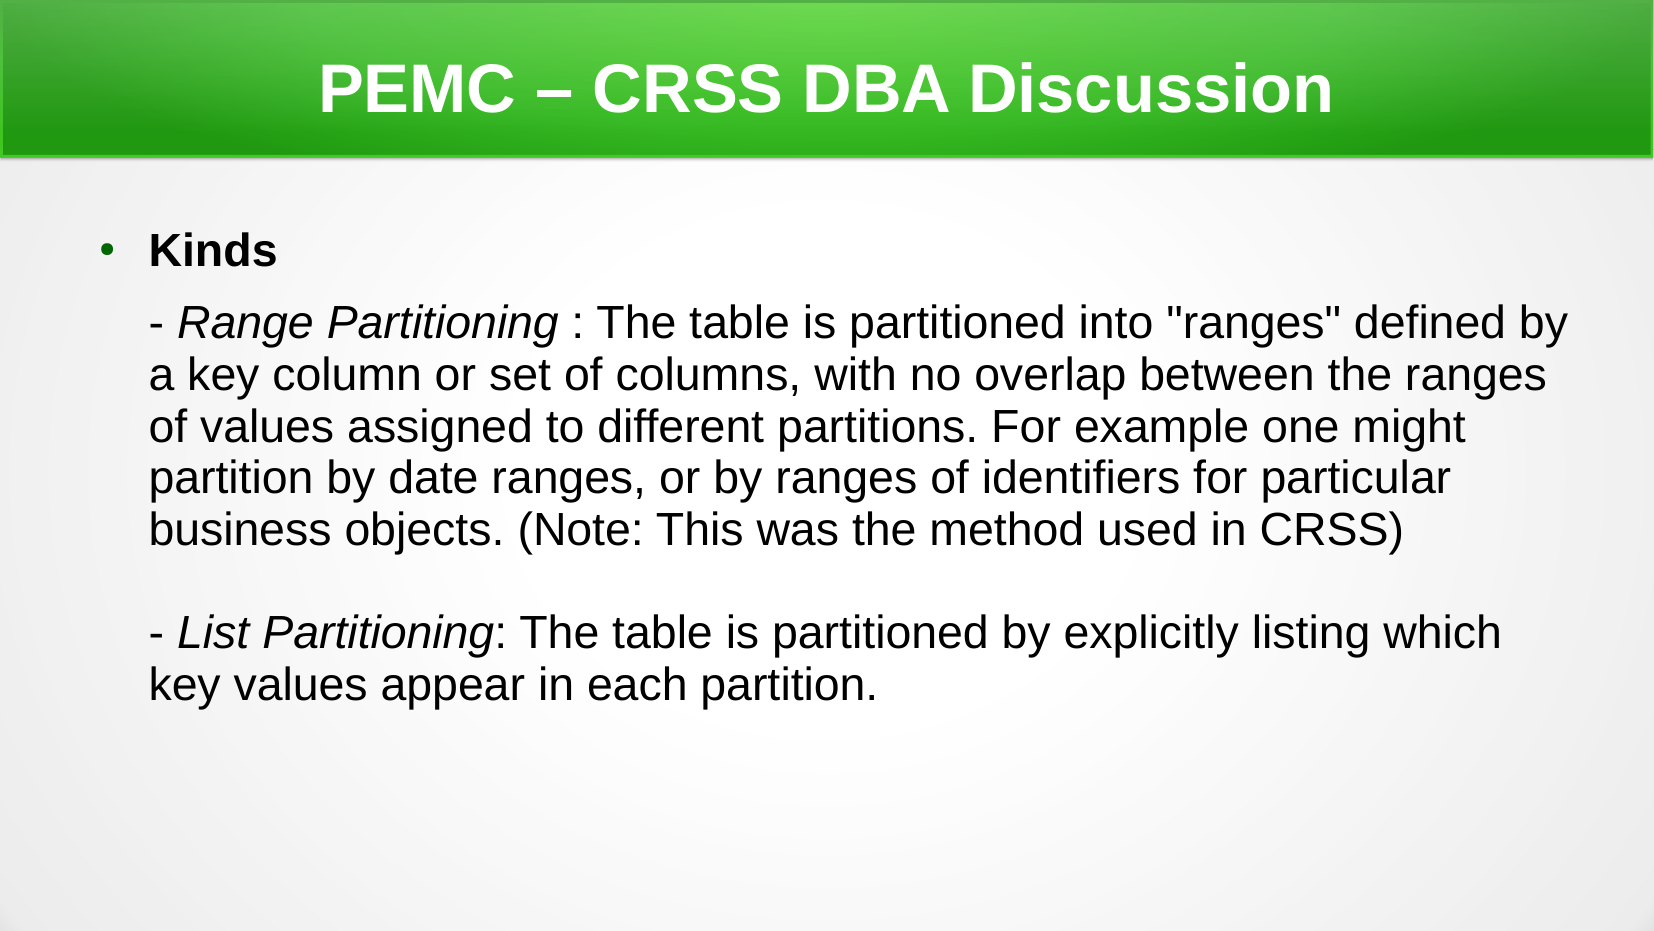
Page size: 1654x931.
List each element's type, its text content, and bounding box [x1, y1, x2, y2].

title PEMC – CRSS DBA Discussion [82, 35, 1571, 142]
list Kinds - Range Partitioning : The table is partitioned into "ranges" defined by a key column or set of columns, with no overlap between the ranges of values assigned to different partitions. For example one might partition by date ranges, or by ranges of identifiers for particular business objects. (Note: This was the method used in CRSS) - List Partitioning: The table is partitioned by explicitly listing which key values appear in each partition. [82, 224, 1571, 764]
